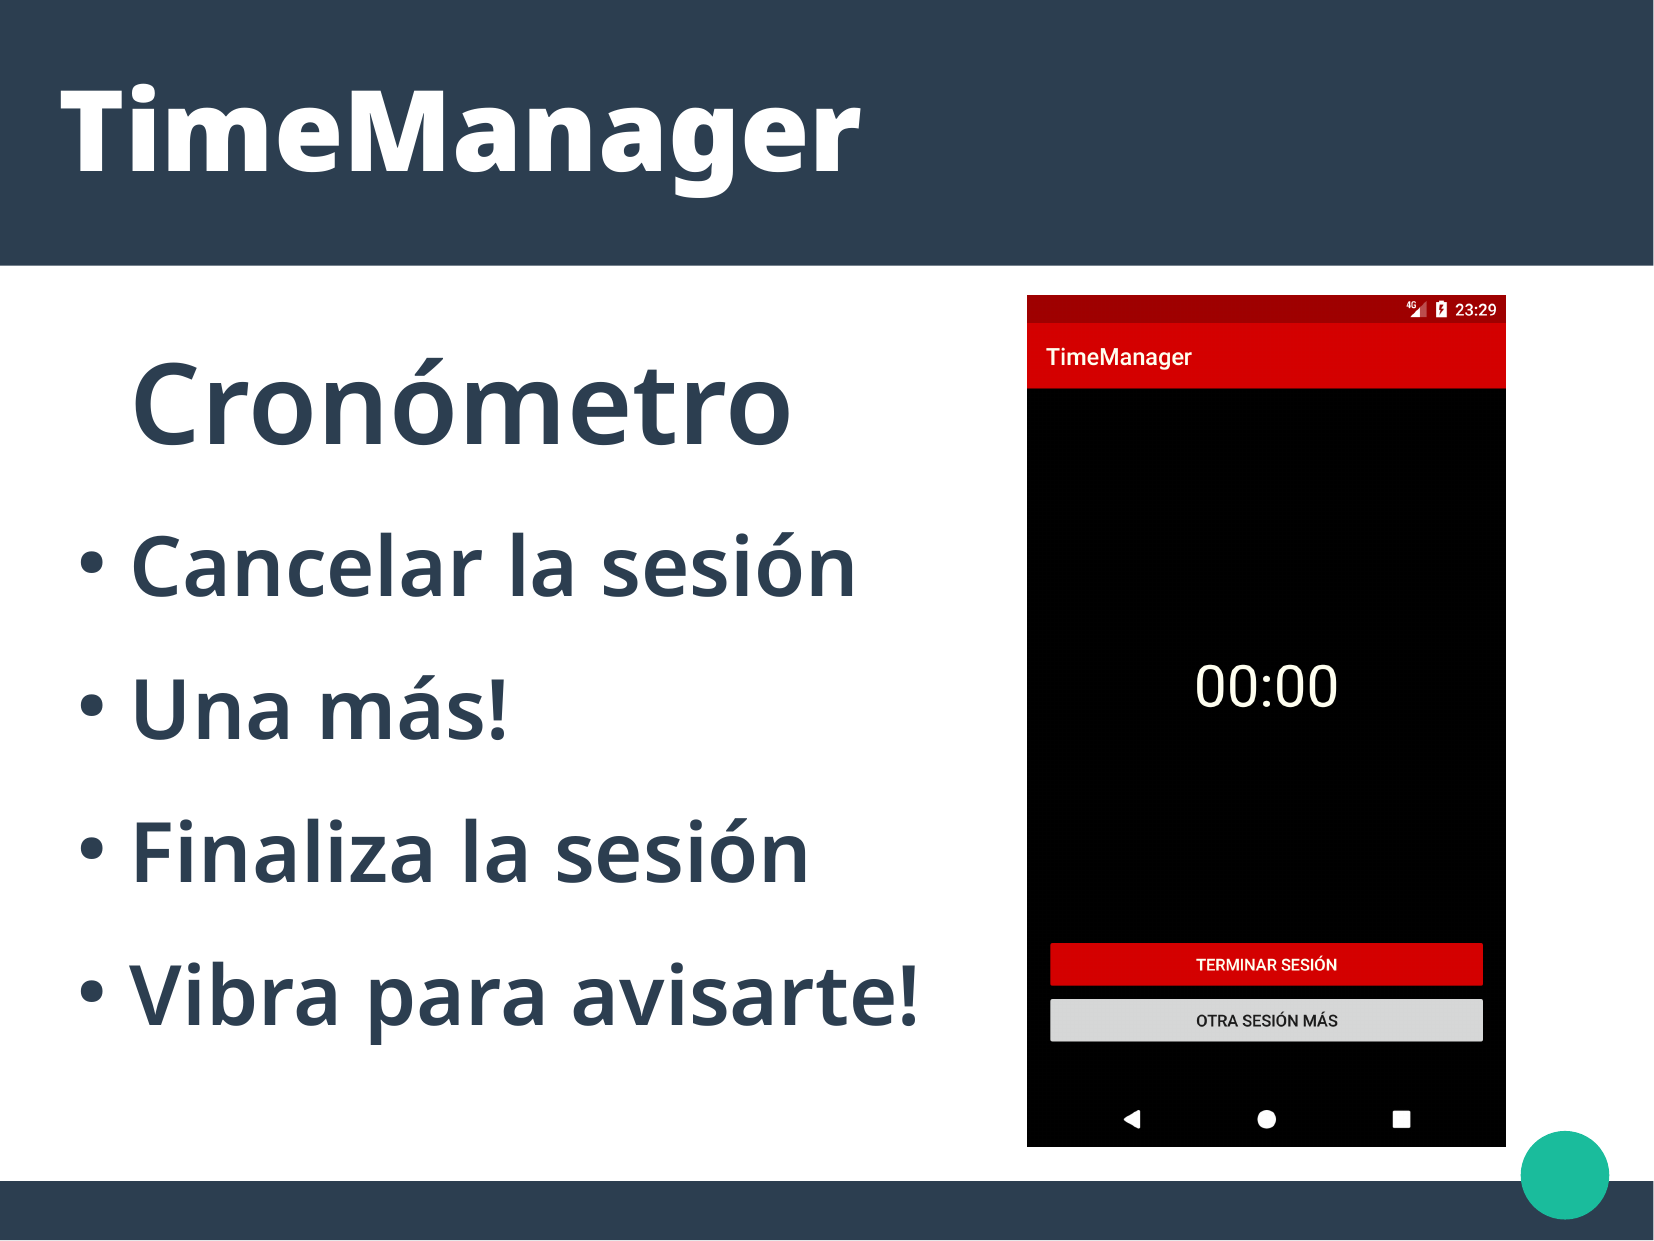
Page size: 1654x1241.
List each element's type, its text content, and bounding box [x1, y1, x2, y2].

title TimeManager [59, 49, 1595, 207]
picture [1027, 295, 1506, 1147]
list Cronómetro Cancelar la sesión Una más! Finaliza la sesión Vibra para avisarte! [59, 324, 1595, 1152]
